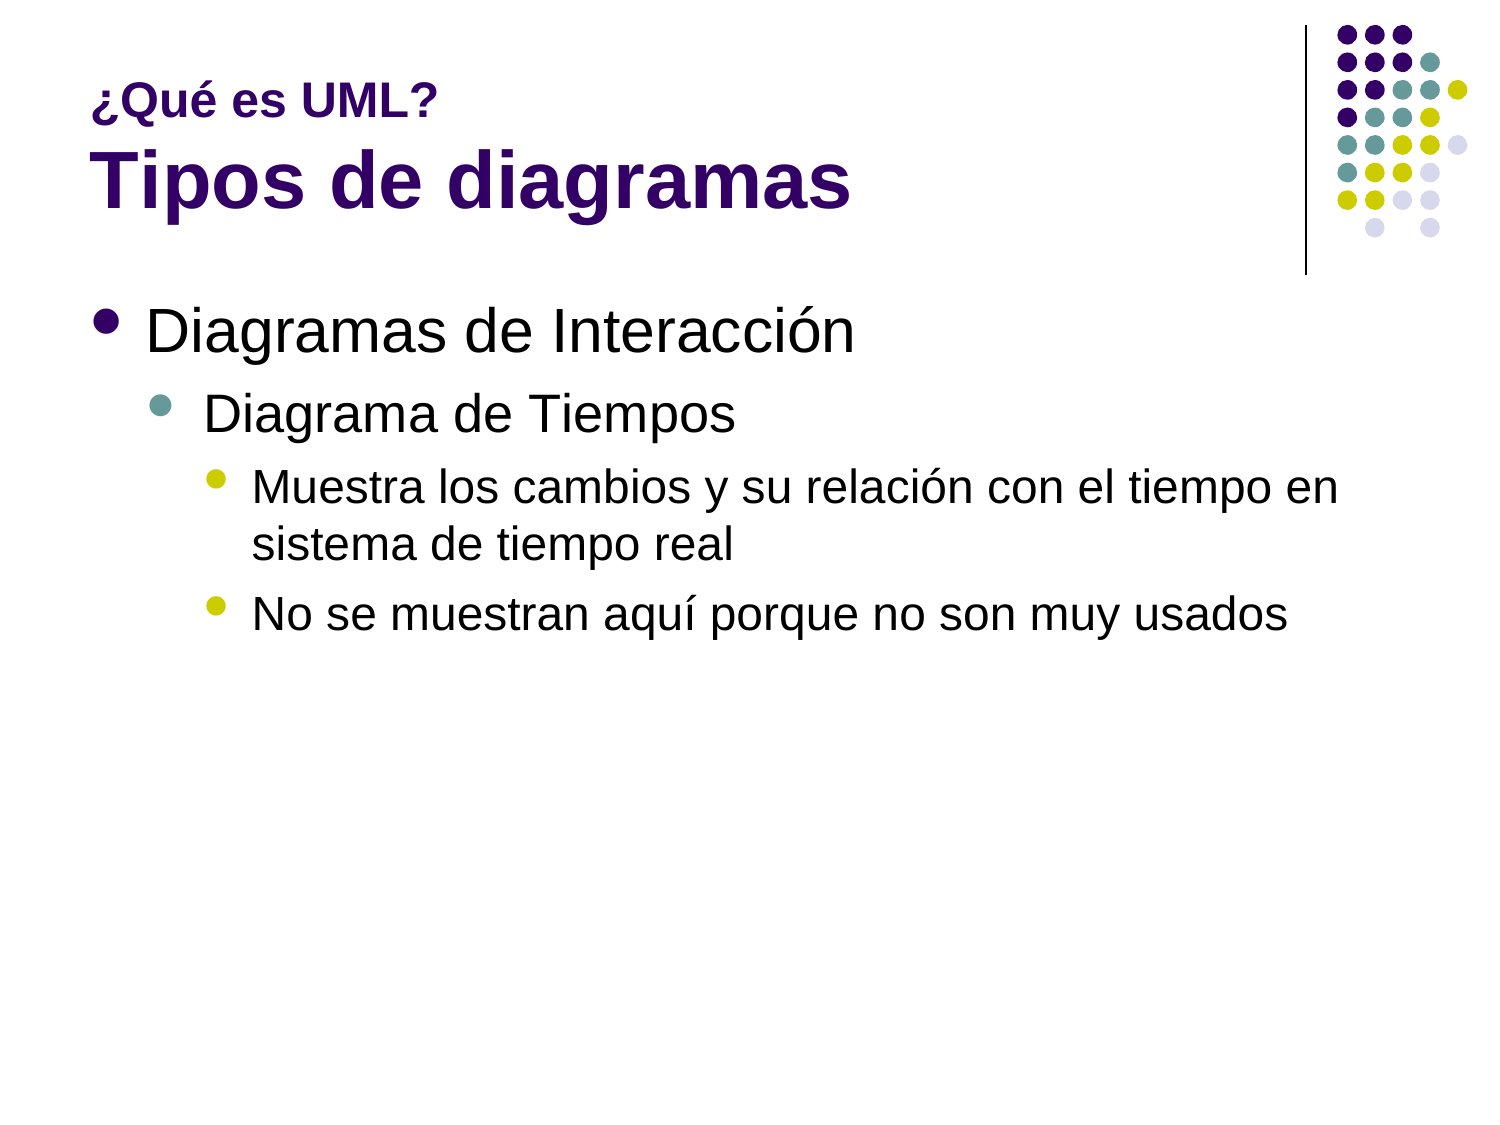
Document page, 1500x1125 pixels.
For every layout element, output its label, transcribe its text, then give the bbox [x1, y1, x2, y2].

list Diagramas de Interacción Diagrama de Tiempos Muestra los cambios y su relación con el tiempo en sistema de tiempo real No se muestran aquí porque no son muy usados [74, 282, 1412, 1006]
title ¿Qué es UML? Tipos de diagramas [74, 20, 1313, 233]
